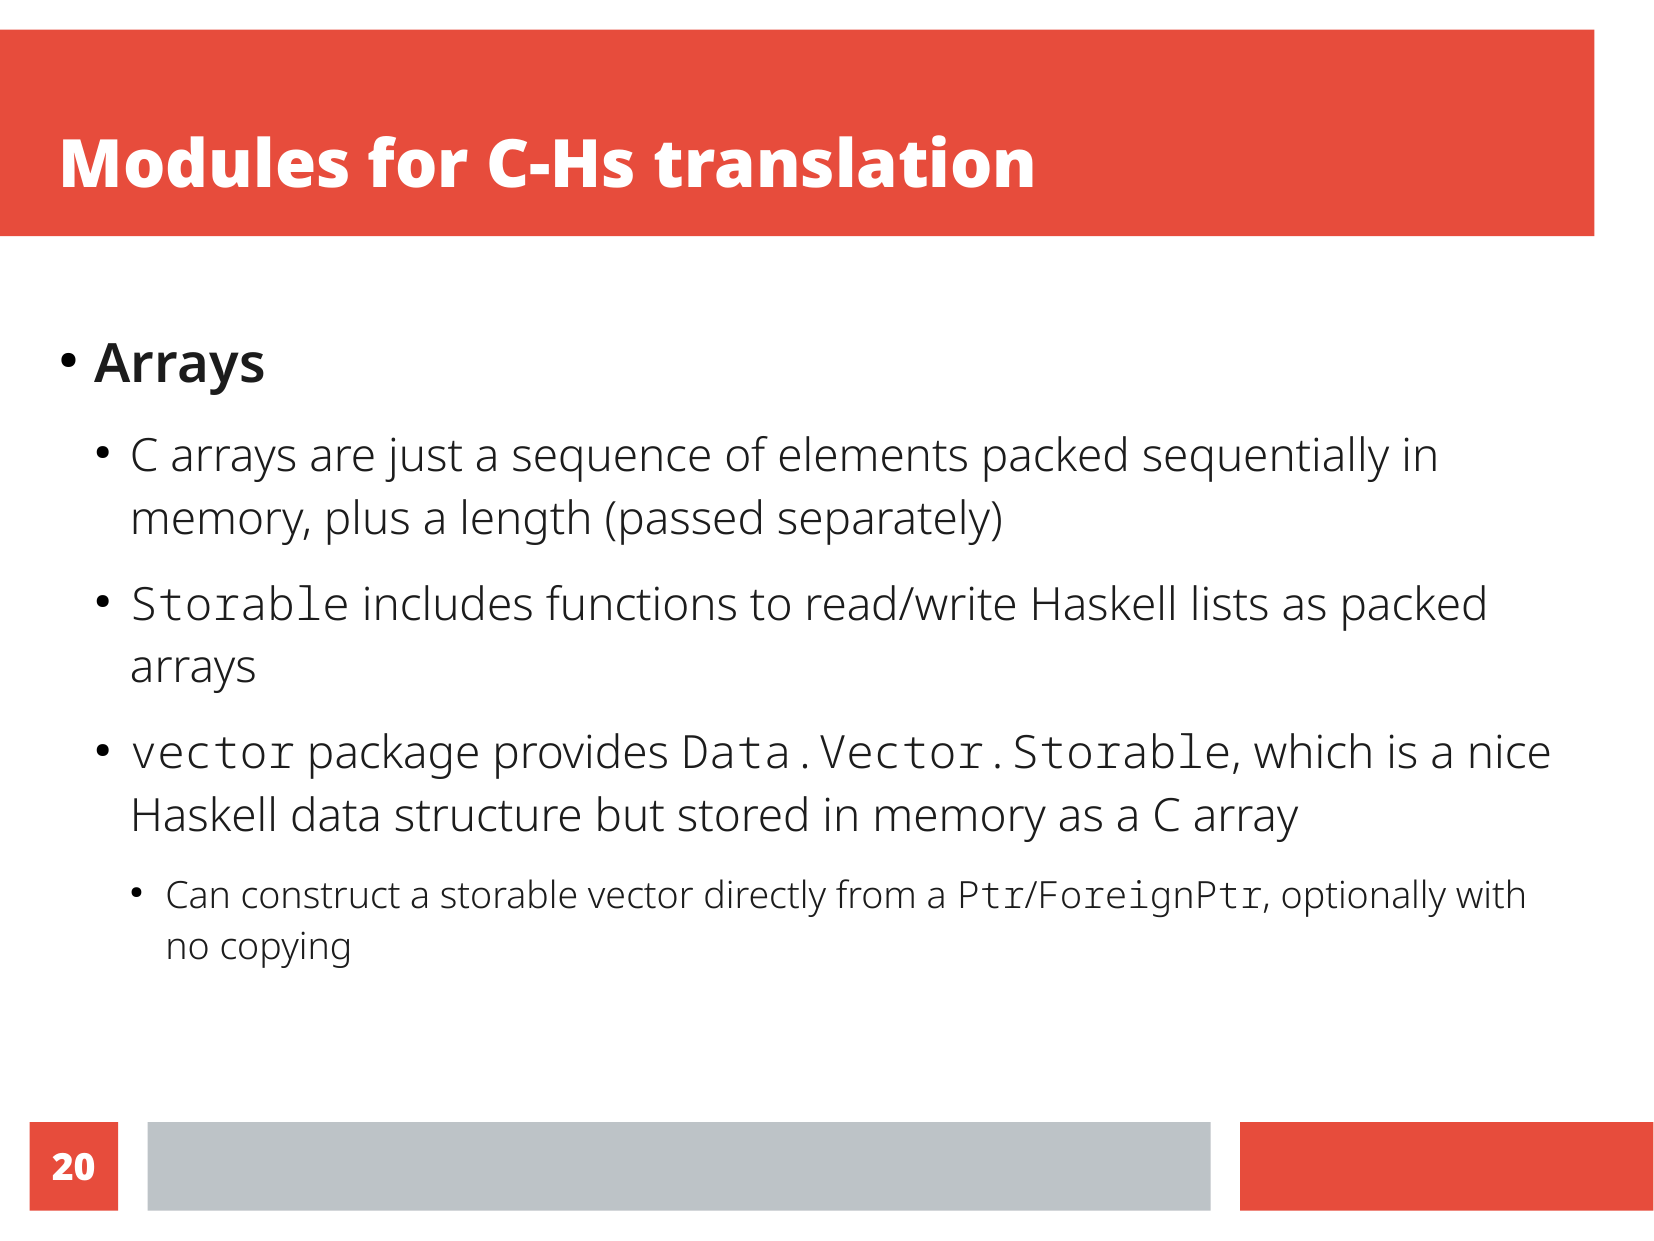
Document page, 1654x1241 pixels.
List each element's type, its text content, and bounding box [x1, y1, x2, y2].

title Modules for C-Hs translation [59, 59, 1595, 207]
list Arrays C arrays are just a sequence of elements packed sequentially in memory, plus a length (passed separately) Storable includes functions to read/write Haskell lists as packed arrays vector package provides Data.Vector.Storable, which is a nice Haskell data structure but stored in memory as a C array Can construct a storable vector directly from a Ptr/ForeignPtr, optionally with no copying [59, 324, 1565, 1093]
